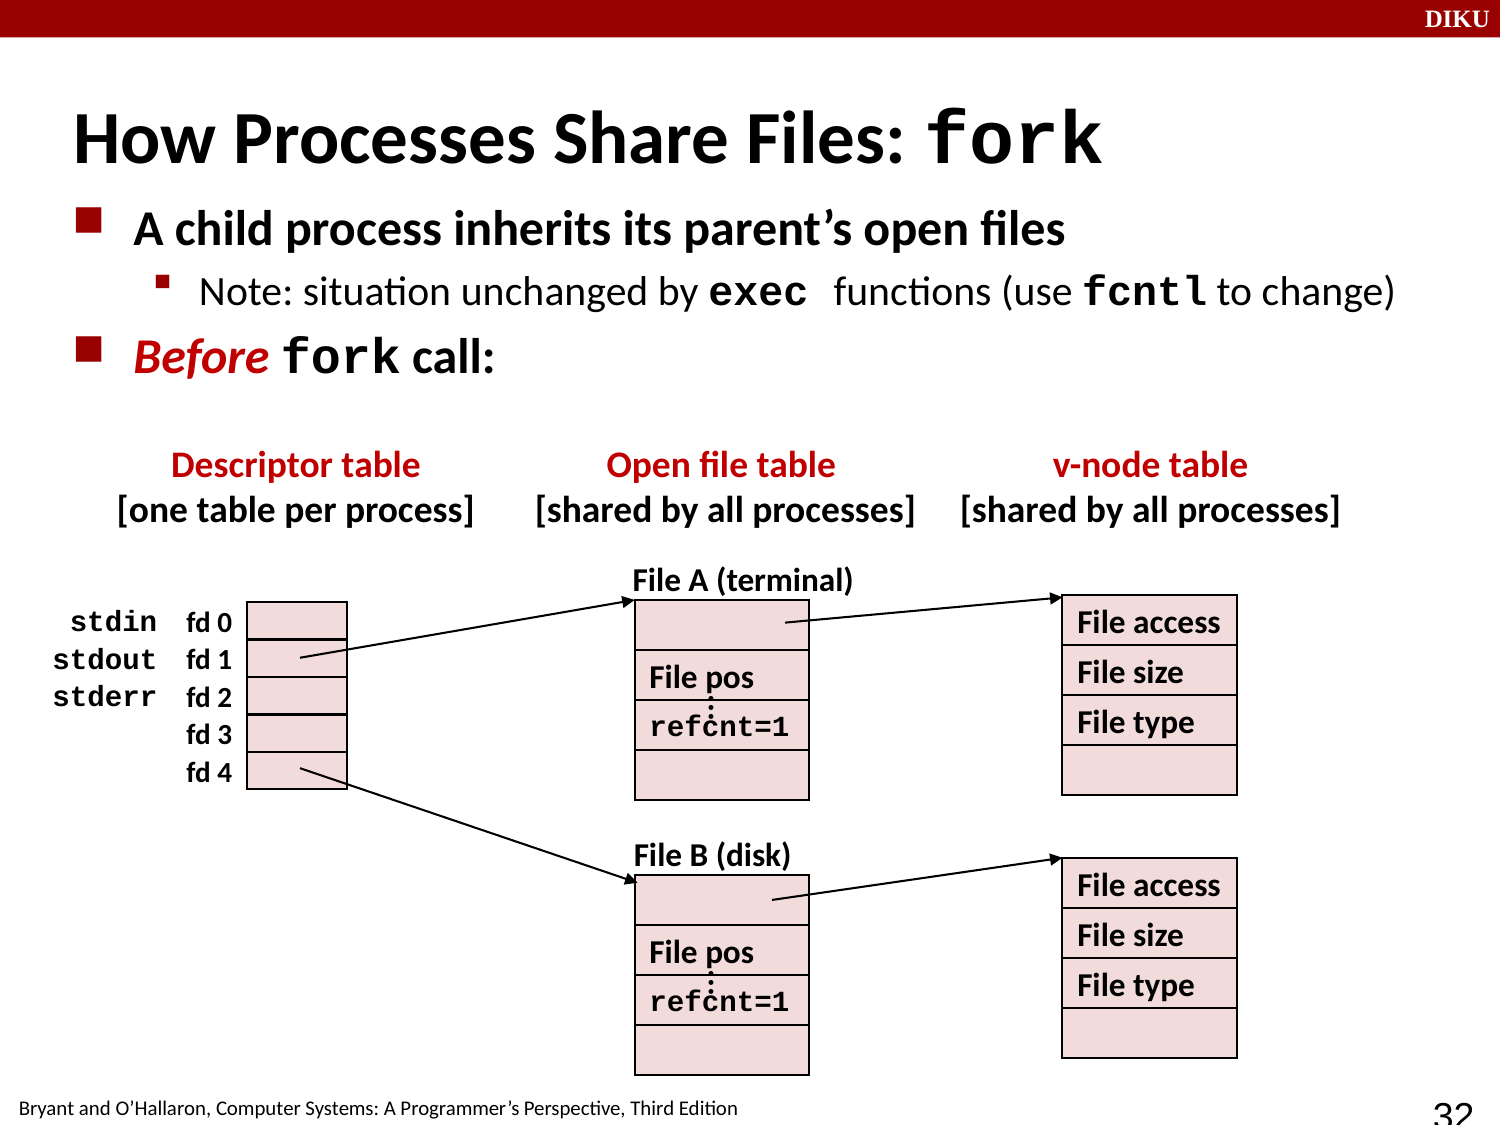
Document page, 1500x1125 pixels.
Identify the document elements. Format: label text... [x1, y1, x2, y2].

text_box ... [634, 1024, 810, 1075]
text_box Descriptor table [one table per process] [101, 432, 491, 538]
text_box File pos [634, 925, 810, 974]
text_box ... [1062, 1008, 1238, 1058]
text_box File A (terminal) [617, 550, 870, 605]
text_box fd 2 [173, 677, 247, 714]
text_box [634, 874, 810, 925]
text_box ... [1062, 746, 1238, 796]
text_box fd 1 [173, 639, 247, 677]
text_box refcnt=1 [634, 974, 810, 1024]
text_box stdin [54, 595, 173, 646]
text_box File size [1062, 645, 1238, 695]
text_box [247, 602, 347, 790]
text_box File pos [634, 650, 810, 699]
text_box fd 0 [173, 602, 247, 639]
text_box File access [1062, 595, 1238, 645]
text_box File size [1062, 907, 1238, 957]
text_box File B (disk) [618, 825, 807, 880]
text_box A child process inherits its parent’s open files Note: situation unchanged by exec functions (use fcntl to change) Before fork call: [62, 187, 1425, 400]
text_box File type [1062, 695, 1238, 746]
text_box [634, 605, 810, 650]
text_box ... [634, 749, 810, 800]
text_box File type [1062, 957, 1238, 1008]
text_box stderr [37, 683, 173, 721]
text_box fd 4 [147, 752, 247, 790]
text_box fd 3 [147, 714, 247, 752]
text_box v-node table [shared by all processes] [945, 432, 1357, 538]
text_box How Processes Share Files: fork [58, 71, 1304, 197]
text_box Open file table [shared by all processes] [519, 432, 932, 538]
text_box File access [1062, 857, 1238, 907]
text_box refcnt=1 [634, 699, 810, 749]
text_box stdout [37, 632, 173, 683]
